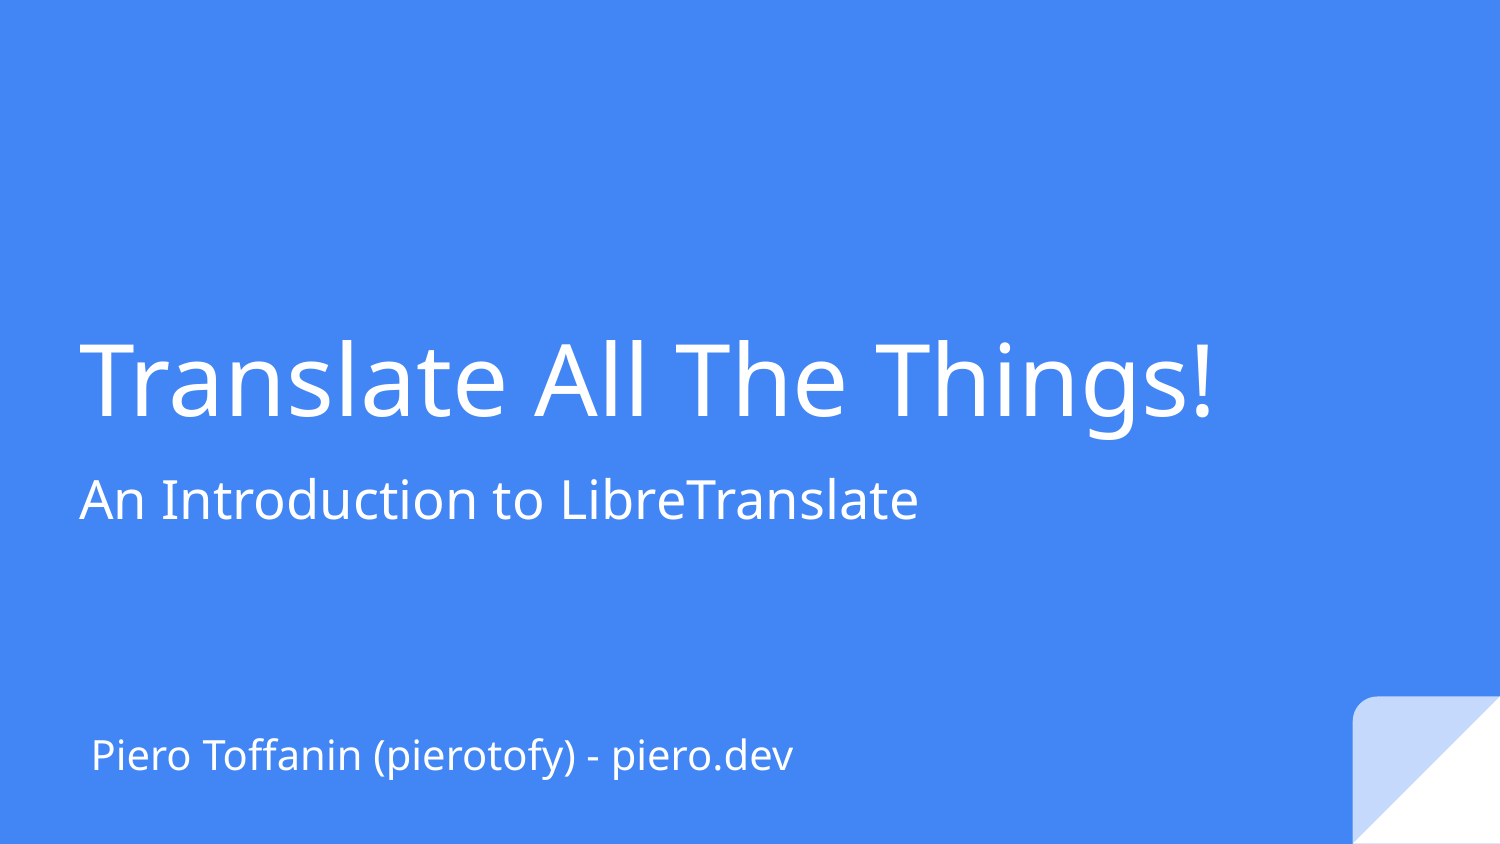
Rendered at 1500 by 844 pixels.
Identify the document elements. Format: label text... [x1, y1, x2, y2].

subtitle Piero Toffanin (pierotofy) - piero.dev [75, 719, 1425, 791]
subtitle An Introduction to LibreTranslate [64, 457, 1413, 529]
title Translate All The Things! [64, 298, 1413, 452]
